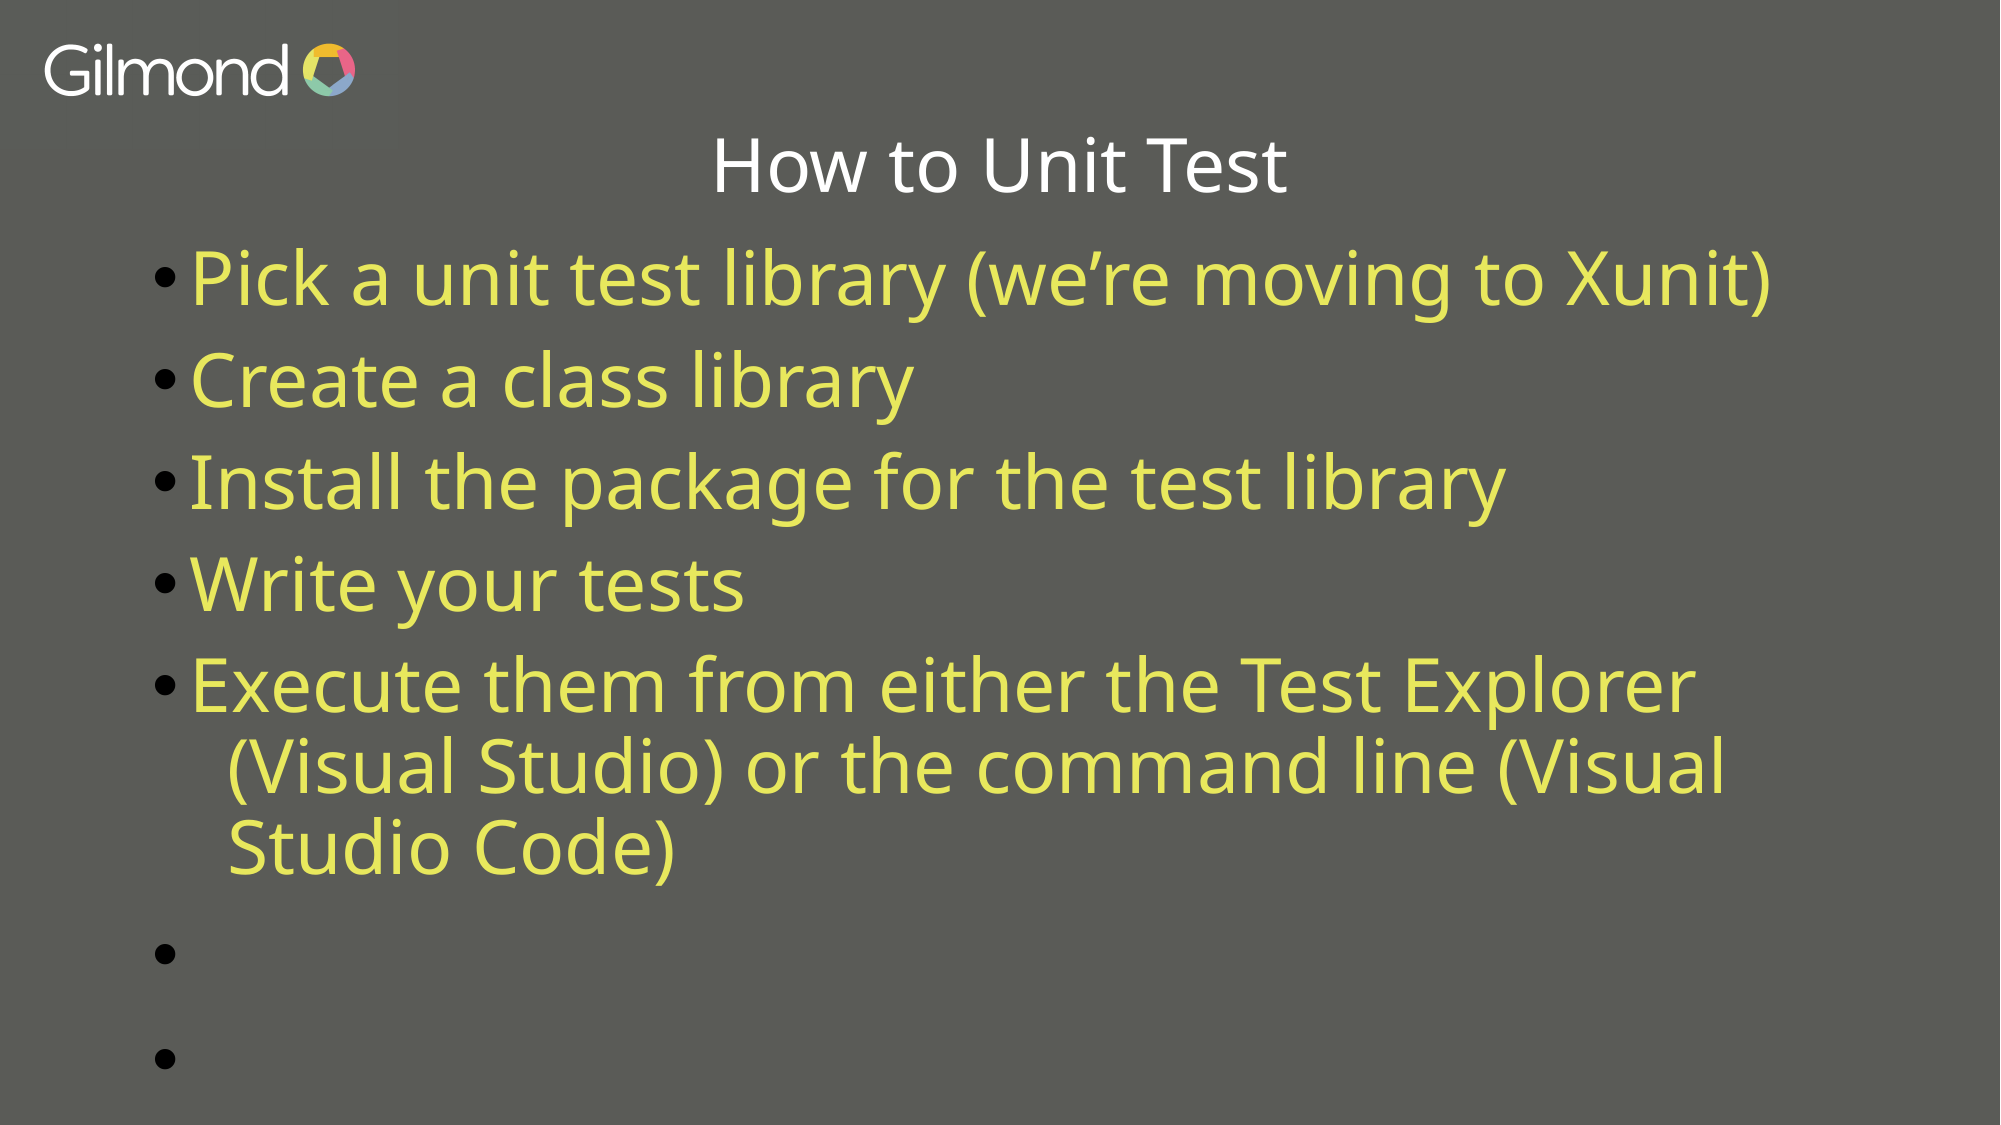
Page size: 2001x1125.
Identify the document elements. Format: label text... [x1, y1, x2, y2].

picture [0, 0, 399, 149]
list Pick a unit test library (we’re moving to Xunit) Create a class library Install the package for the test library Write your tests Execute them from either the Test Explorer (Visual Studio) or the command line (Visual Studio Code) [137, 233, 1863, 1053]
title How to Unit Test [137, 59, 1863, 233]
